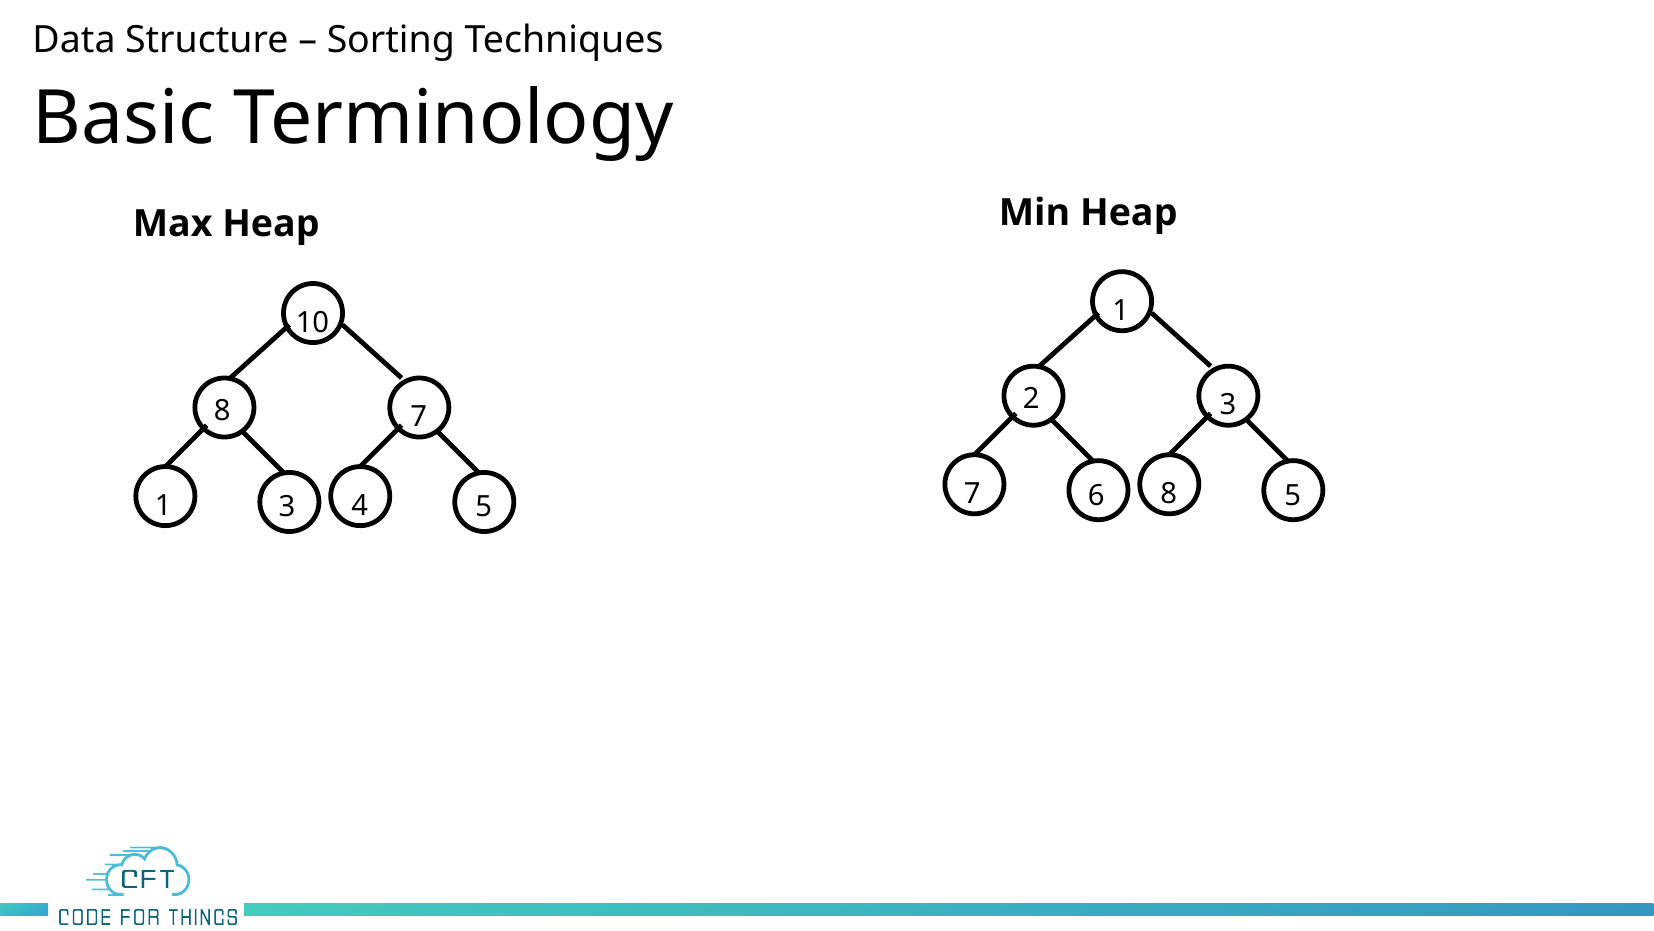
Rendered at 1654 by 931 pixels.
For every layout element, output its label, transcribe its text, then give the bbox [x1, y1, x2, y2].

text_box [1100, 271, 1144, 281]
text_box [385, 480, 390, 513]
text_box 7 [395, 387, 444, 438]
text_box [1068, 475, 1073, 506]
text_box 8 [199, 382, 248, 432]
text_box 3 [264, 478, 313, 528]
text_box [1194, 468, 1199, 501]
text_box 1 [140, 476, 189, 526]
text_box [1122, 472, 1129, 509]
picture [59, 846, 237, 925]
text_box [1318, 473, 1323, 507]
text_box [509, 485, 514, 519]
text_box [1003, 380, 1008, 411]
text_box [1276, 460, 1311, 466]
text_box [1148, 287, 1152, 316]
text_box [1084, 516, 1113, 520]
text_box [313, 484, 319, 520]
text_box [189, 478, 195, 514]
text_box [209, 377, 240, 382]
text_box Min Heap [938, 177, 1229, 237]
text_box 4 [336, 476, 385, 526]
text_box [330, 479, 336, 513]
text_box [1206, 366, 1251, 376]
text_box [944, 469, 949, 500]
text_box [1139, 467, 1145, 501]
text_box 10 [280, 293, 348, 343]
text_box 5 [1269, 466, 1318, 516]
text_box Max Heap [82, 188, 426, 248]
text_box 5 [460, 478, 509, 528]
text_box [143, 466, 188, 476]
text_box [454, 485, 460, 519]
text_box [1147, 454, 1191, 464]
text_box [1263, 473, 1269, 507]
text_box [389, 390, 395, 425]
text_box [259, 486, 264, 518]
text_box 2 [1008, 370, 1057, 420]
text_box [467, 472, 502, 478]
text_box [291, 283, 335, 293]
text_box [398, 377, 441, 387]
text_box 6 [1073, 466, 1122, 516]
text_box 7 [949, 464, 998, 514]
title Data Structure – Sorting Techniques Basic Terminology [32, 12, 1184, 166]
text_box [275, 528, 304, 532]
text_box [248, 389, 254, 426]
text_box [1278, 516, 1308, 520]
text_box 8 [1145, 464, 1194, 514]
text_box [444, 391, 449, 424]
text_box 1 [1090, 281, 1148, 331]
text_box [194, 392, 199, 423]
text_box 3 [1204, 376, 1253, 426]
text_box [1016, 420, 1049, 426]
text_box [952, 454, 996, 464]
text_box [272, 472, 307, 478]
text_box [338, 466, 382, 476]
text_box [1081, 460, 1116, 466]
text_box [1198, 379, 1204, 413]
text_box [207, 432, 240, 438]
text_box [998, 466, 1004, 503]
text_box [135, 480, 140, 512]
text_box [1018, 366, 1049, 370]
text_box [470, 528, 499, 532]
text_box [1253, 379, 1258, 412]
text_box [1057, 377, 1064, 414]
